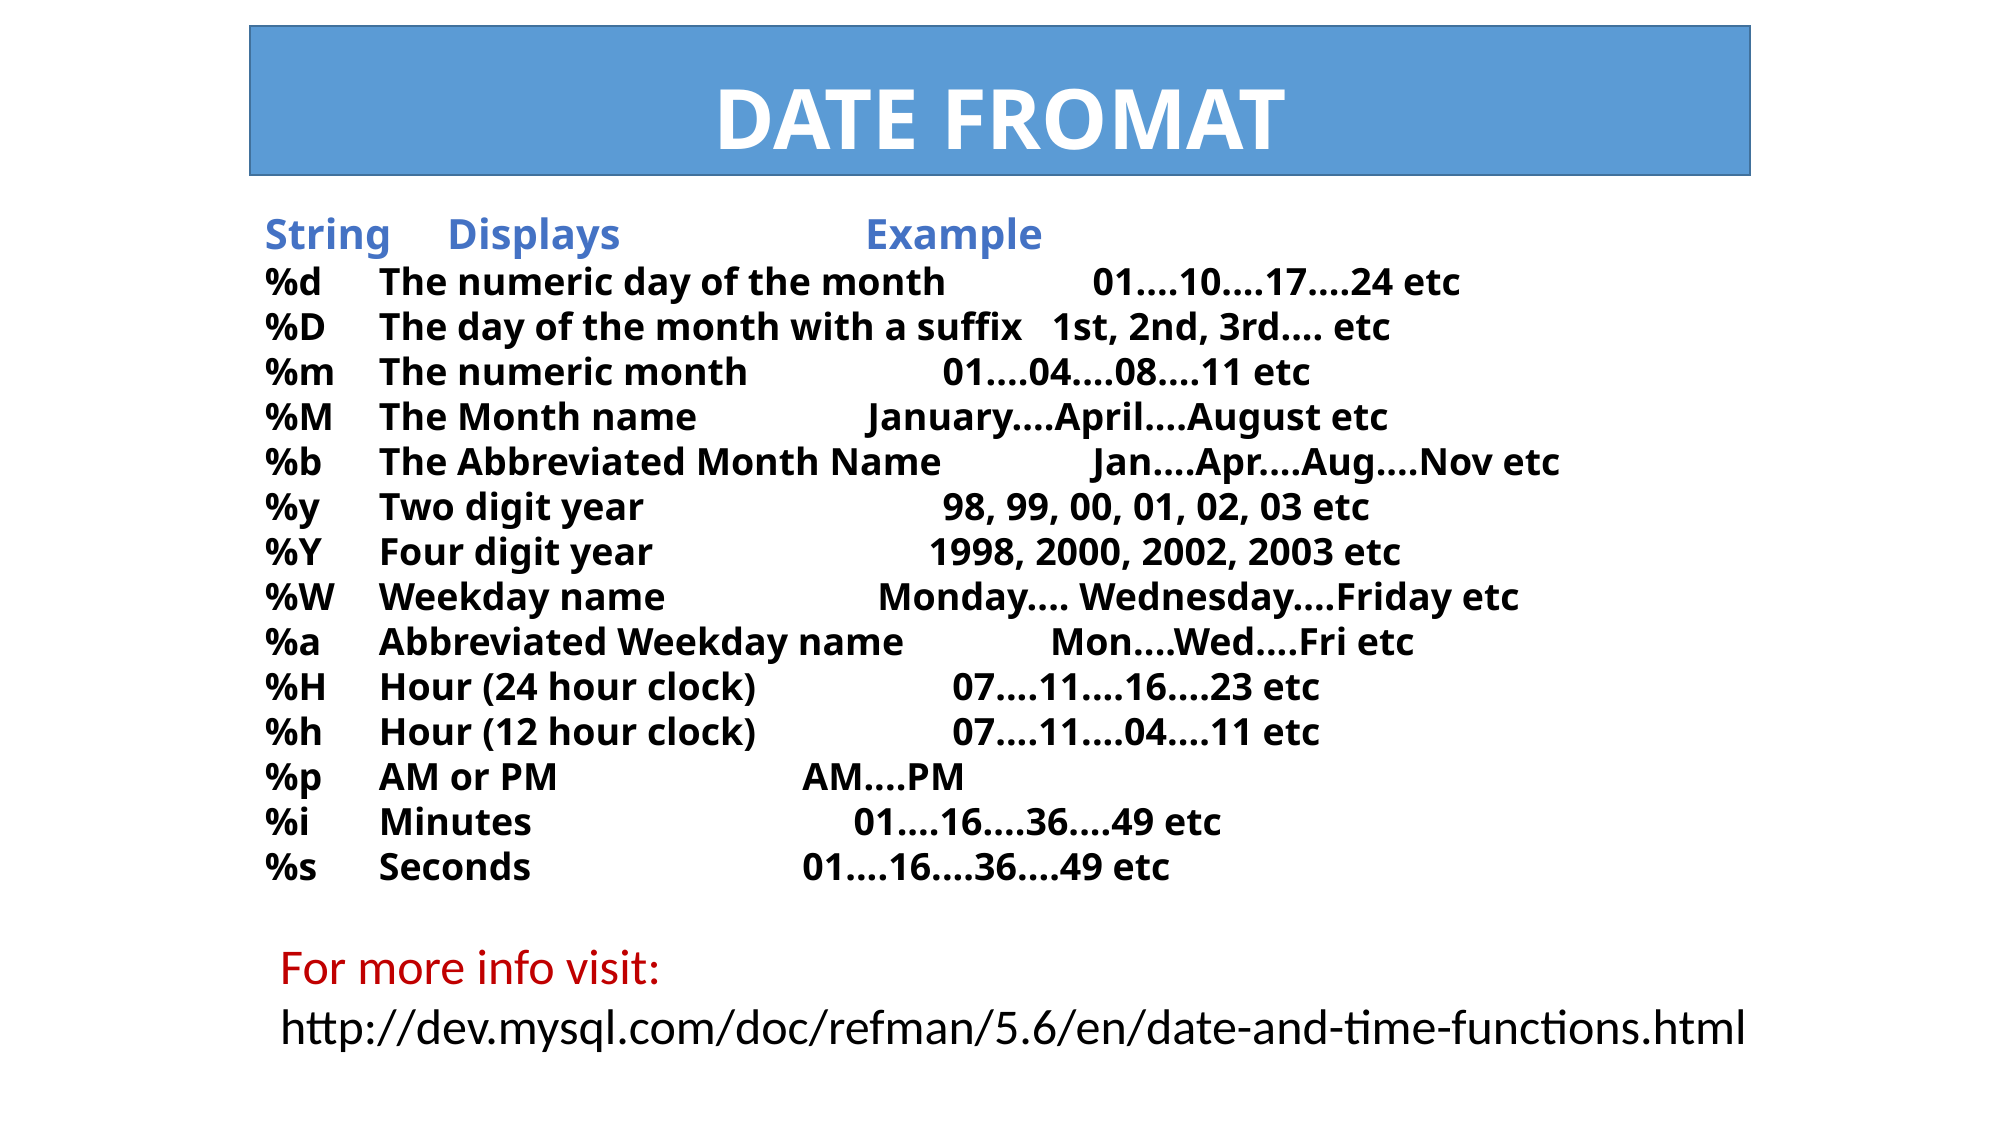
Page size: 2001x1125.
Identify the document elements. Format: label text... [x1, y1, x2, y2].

text_box For more info visit: http://dev.mysql.com/doc/refman/5.6/en/date-and-time-functions.html [265, 927, 1765, 1062]
title DATE FROMAT [249, 26, 1750, 176]
text_box String Displays Example %d The numeric day of the month 01....10....17....24 etc %D The day of the month with a suffix 1st, 2nd, 3rd.... etc %m The numeric month 01....04....08....11 etc %M The Month name January....April....August etc %b The Abbreviated Month Name Jan....Apr....Aug....Nov etc %y Two digit year 98, 99, 00, 01, 02, 03 etc %Y Four digit year 1998, 2000, 2002, 2003 etc %W Weekday name Monday.... Wednesday....Friday etc %a Abbreviated Weekday name Mon....Wed....Fri etc %H Hour (24 hour clock) 07....11....16....23 etc %h Hour (12 hour clock) 07....11....04....11 etc %p AM or PM AM....PM %i Minutes 01....16....36....49 etc %s Seconds 01....16....36....49 etc [250, 200, 1894, 896]
